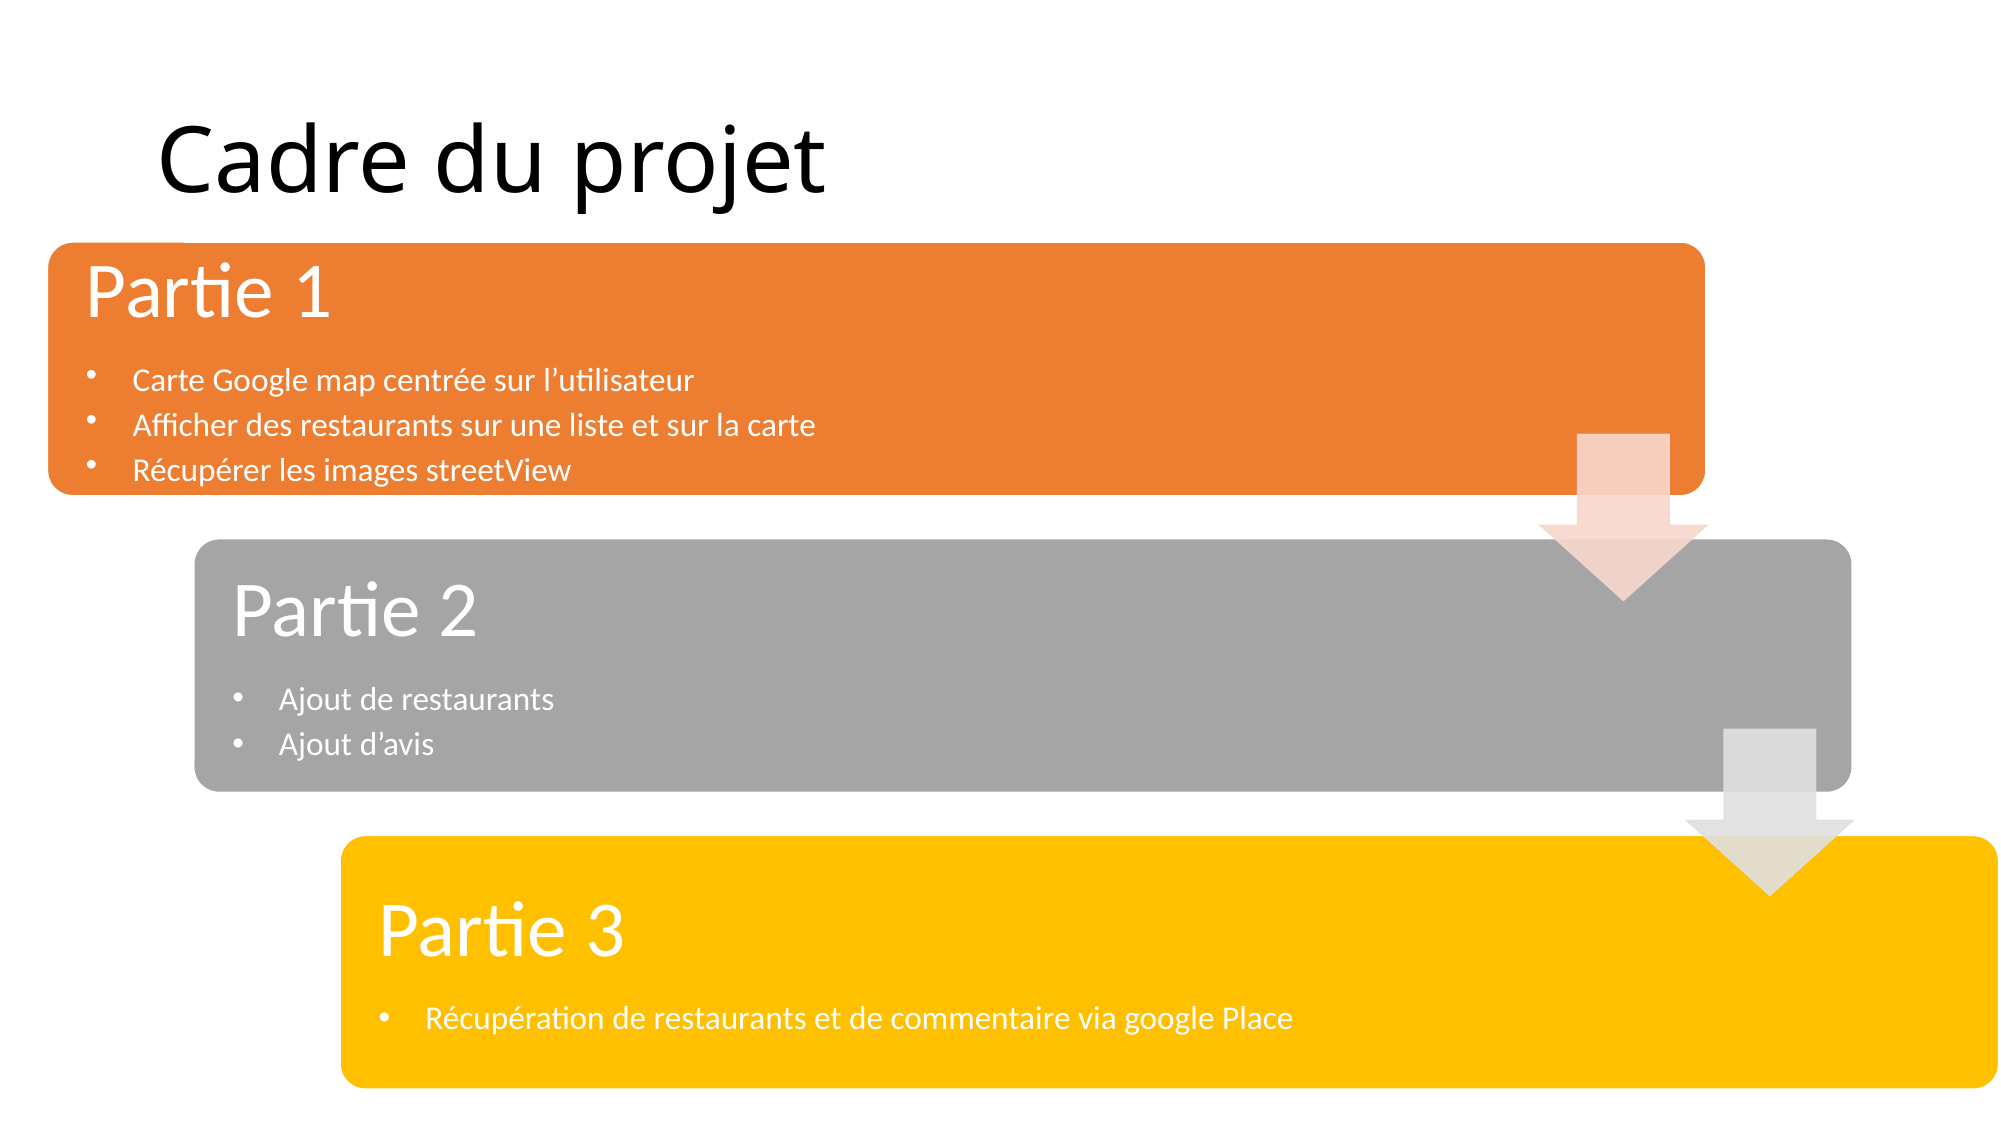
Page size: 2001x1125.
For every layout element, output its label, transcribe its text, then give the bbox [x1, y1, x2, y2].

text_box Partie 2 Ajout de restaurants Ajout d’avis [193, 538, 1853, 793]
text_box [1540, 434, 1707, 601]
text_box Partie 1 Carte Google map centrée sur l’utilisateur Afficher des restaurants sur une liste et sur la carte Récupérer les images streetView [47, 241, 1707, 497]
title Cadre du projet [141, 54, 1867, 272]
text_box Partie 3 Récupération de restaurants et de commentaire via google Place [339, 835, 1999, 1090]
text_box [1687, 729, 1853, 895]
